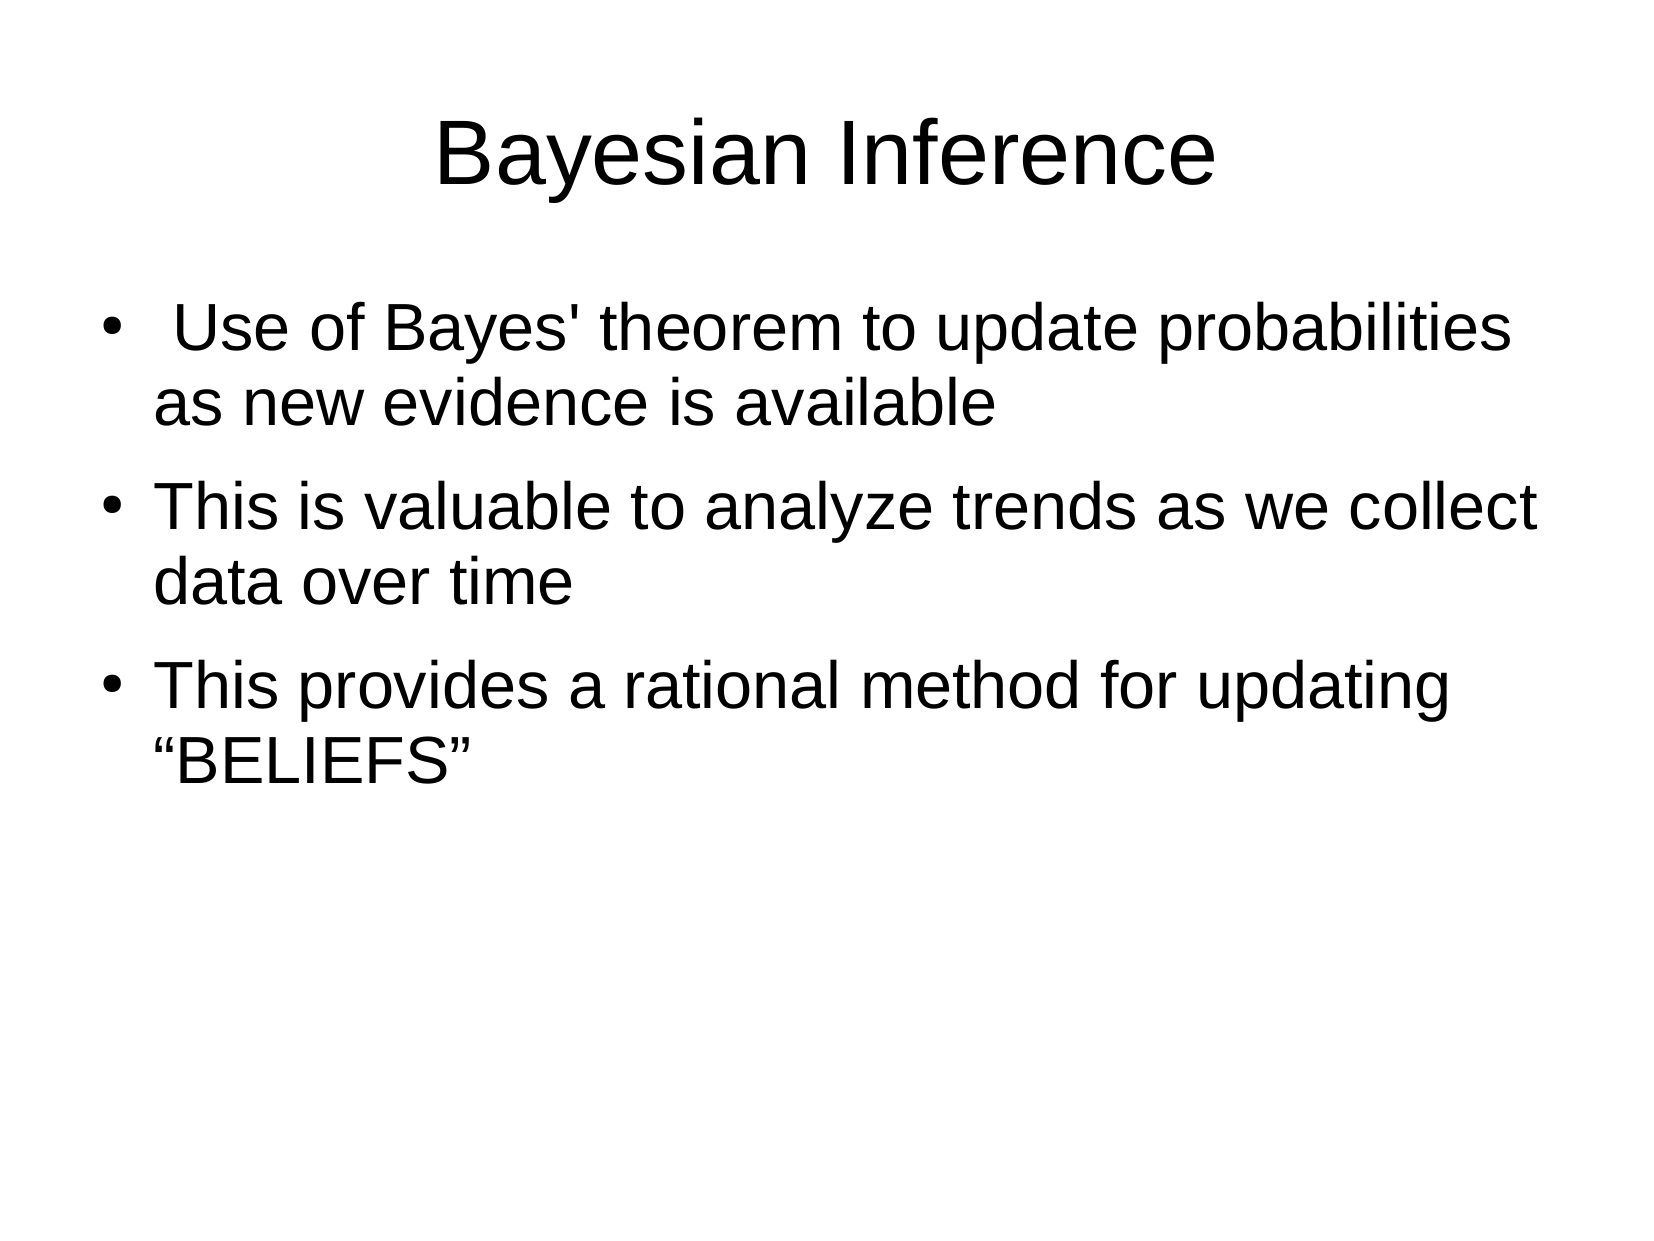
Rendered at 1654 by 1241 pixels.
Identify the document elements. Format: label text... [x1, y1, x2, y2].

title Bayesian Inference [82, 49, 1571, 257]
list Use of Bayes' theorem to update probabilities as new evidence is available This is valuable to analyze trends as we collect data over time This provides a rational method for updating “BELIEFS” [82, 290, 1571, 1010]
